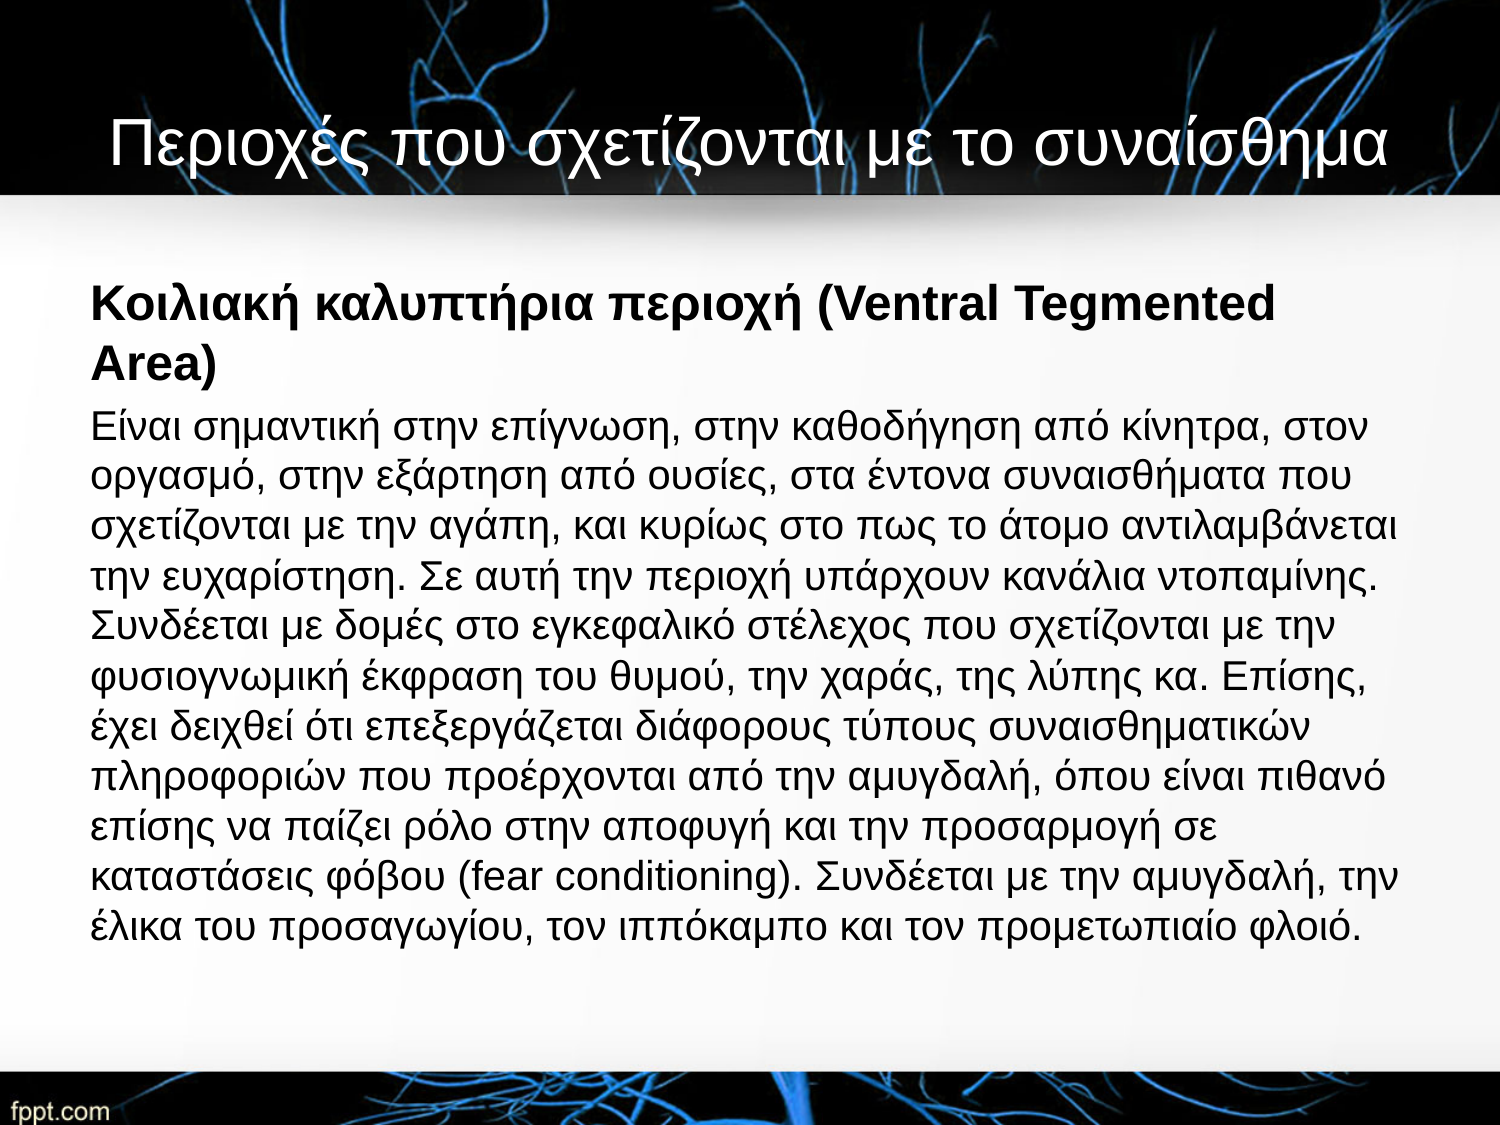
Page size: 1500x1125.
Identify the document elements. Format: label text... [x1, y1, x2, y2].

title Περιοχές που σχετίζονται με το συναίσθημα [75, 45, 1425, 233]
picture [0, 0, 1500, 1125]
list Κοιλιακή καλυπτήρια περιοχή (Ventral Tegmented Area) Είναι σημαντική στην επίγνωση, στην καθοδήγηση από κίνητρα, στον οργασμό, στην εξάρτηση από ουσίες, στα έντονα συναισθήματα που σχετίζονται με την αγάπη, και κυρίως στο πως το άτομο αντιλαμβάνεται την ευχαρίστηση. Σε αυτή την περιοχή υπάρχουν κανάλια ντοπαμίνης. Συνδέεται με δομές στο εγκεφαλικό στέλεχος που σχετίζονται με την φυσιογνωμική έκφραση του θυμού, την χαράς, της λύπης κα. Επίσης, έχει δειχθεί ότι επεξεργάζεται διάφορους τύπους συναισθηματικών πληροφοριών που προέρχονται από την αμυγδαλή, όπου είναι πιθανό επίσης να παίζει ρόλο στην αποφυγή και την προσαρμογή σε καταστάσεις φόβου (fear conditioning). Συνδέεται με την αμυγδαλή, την έλικα του προσαγωγίου, τον ιππόκαμπο και τον προμετωπιαίο φλοιό. [75, 262, 1425, 1005]
